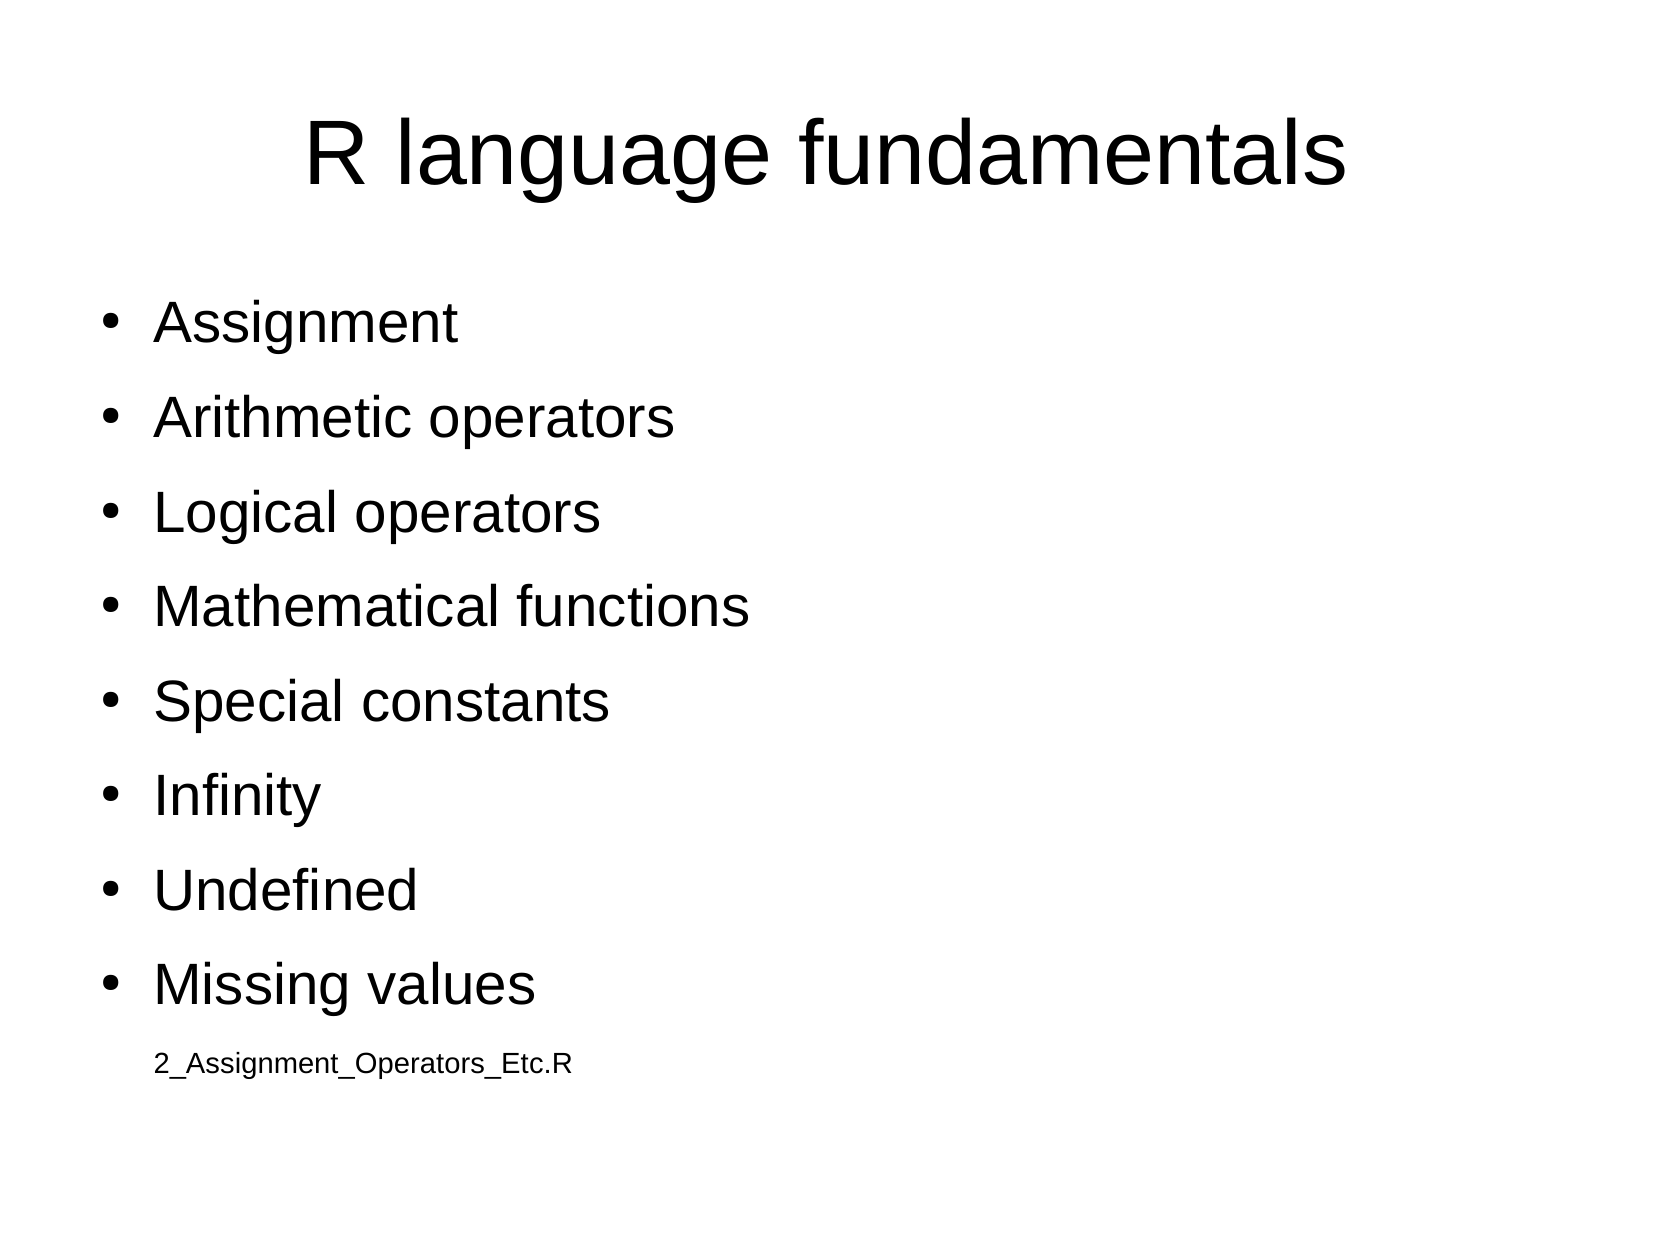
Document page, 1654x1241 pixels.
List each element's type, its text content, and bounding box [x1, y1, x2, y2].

title R language fundamentals [82, 49, 1571, 257]
list Assignment Arithmetic operators Logical operators Mathematical functions Special constants Infinity Undefined Missing values 2_Assignment_Operators_Etc.R [82, 290, 1571, 1078]
